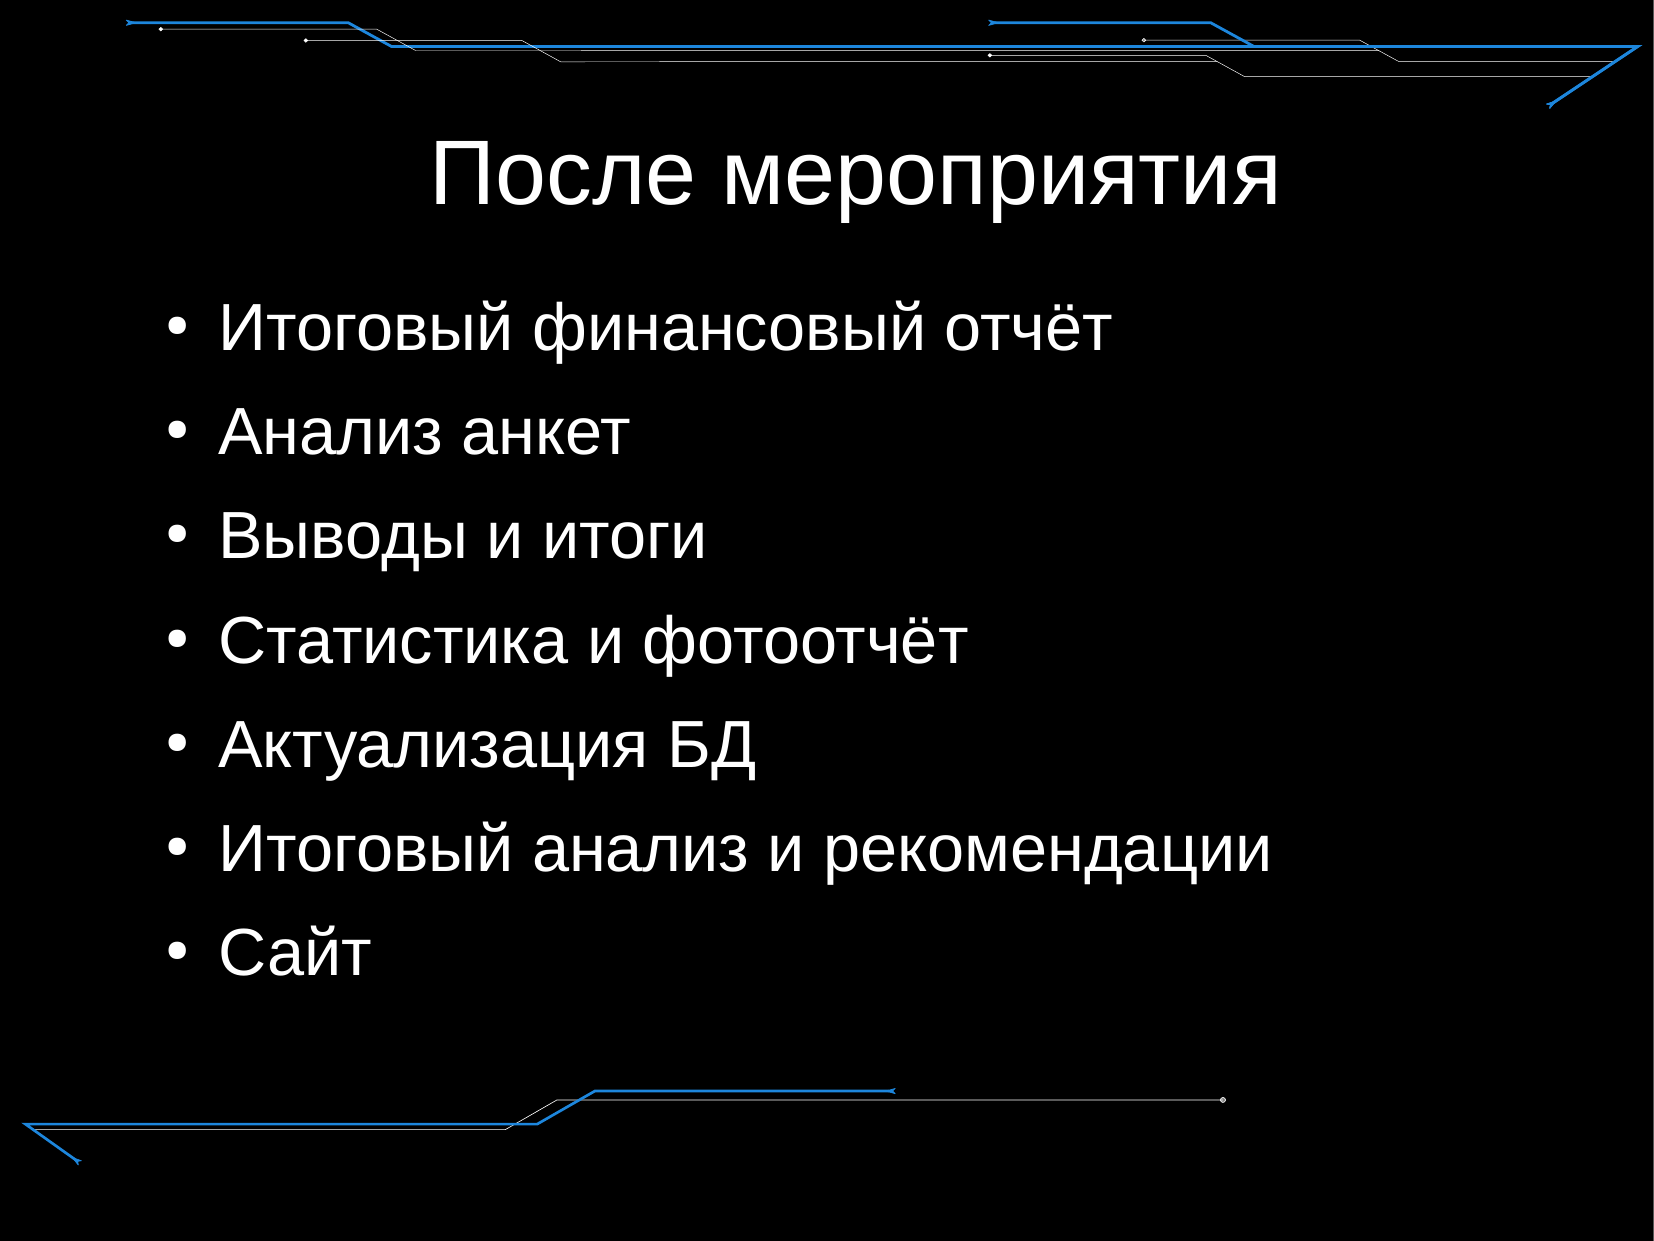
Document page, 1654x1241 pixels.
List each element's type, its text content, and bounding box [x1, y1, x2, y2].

list Итоговый финансовый отчёт Анализ анкет Выводы и итоги Статистика и фотоотчёт Актуализация БД Итоговый анализ и рекомендации Сайт [147, 289, 1565, 1010]
title После мероприятия [147, 84, 1565, 262]
